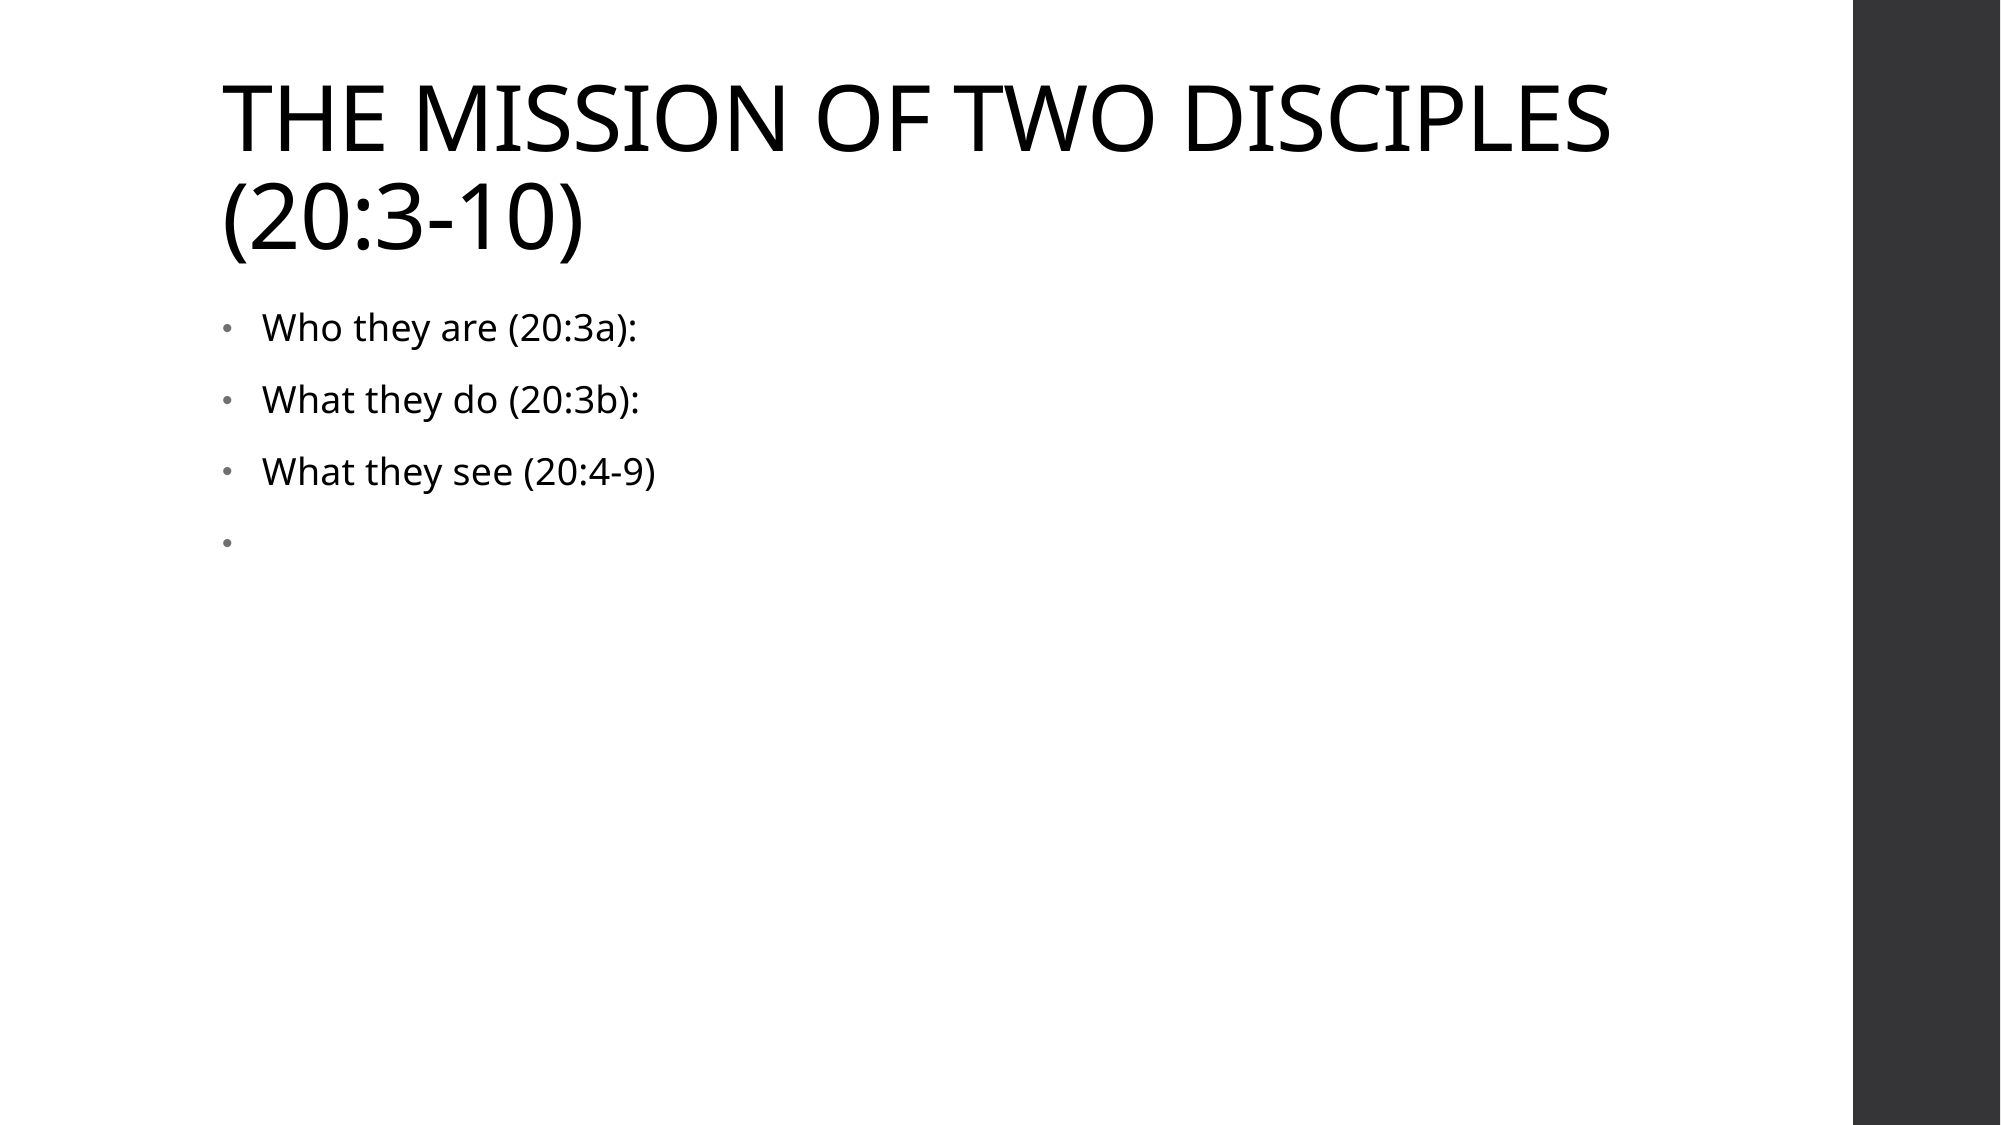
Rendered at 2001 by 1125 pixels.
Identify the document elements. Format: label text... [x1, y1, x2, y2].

title THE MISSION OF TWO DISCIPLES (20:3-10) [206, 60, 1797, 278]
list Who they are (20:3a): What they do (20:3b): What they see (20:4-9) [206, 299, 1617, 1014]
